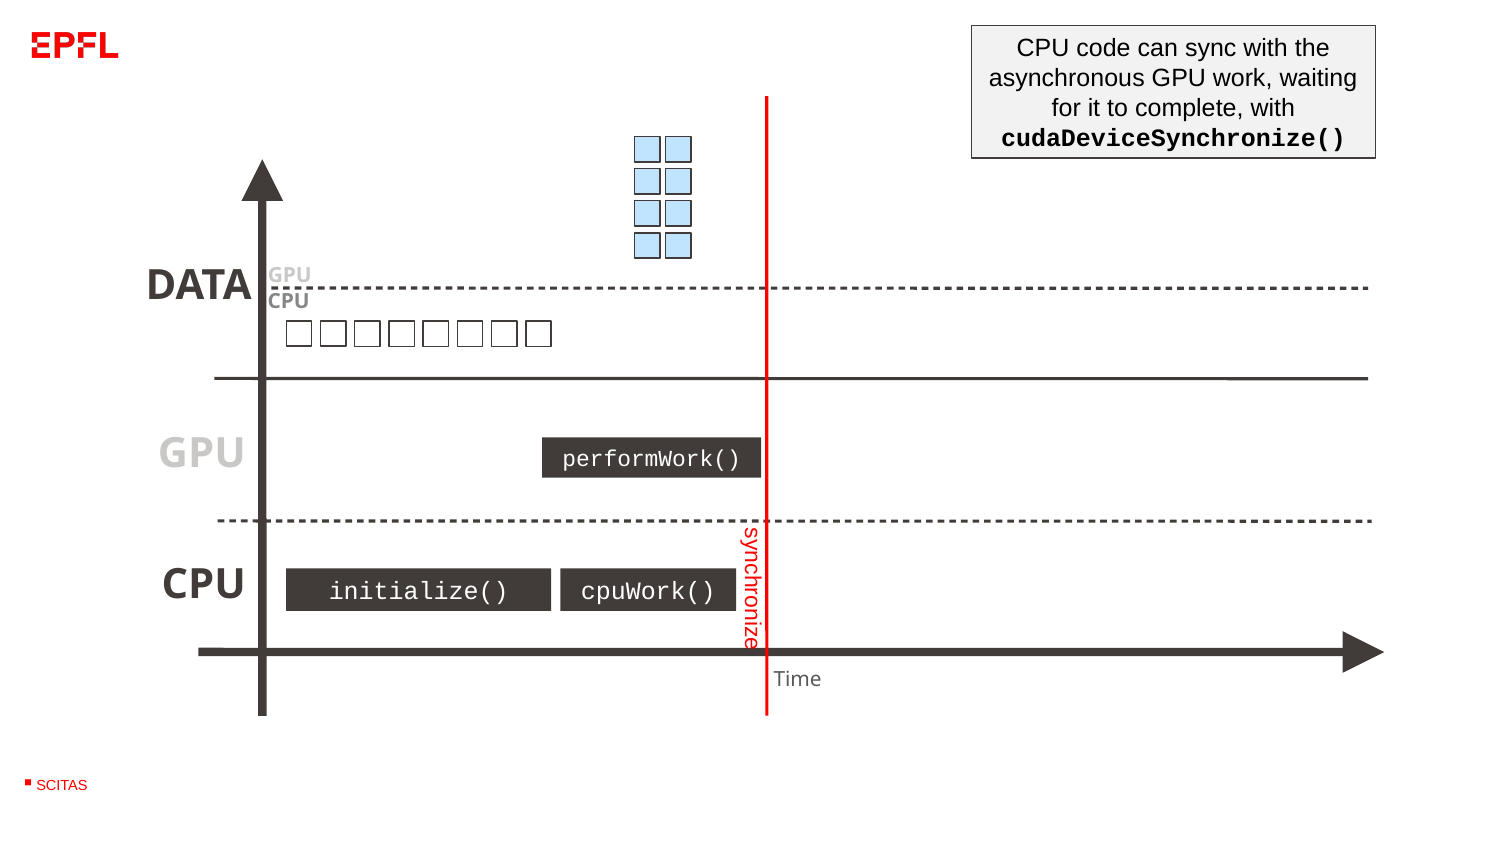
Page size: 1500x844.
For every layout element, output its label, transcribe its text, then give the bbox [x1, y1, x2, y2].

text_box GPU [19, 430, 259, 484]
text_box CPU code can sync with the asynchronous GPU work, waiting for it to complete, with cudaDeviceSynchronize() [971, 25, 1376, 158]
text_box CPU [255, 286, 366, 319]
text_box [634, 168, 660, 194]
text_box performWork() [542, 437, 762, 478]
text_box cpuWork() [560, 568, 737, 611]
text_box [634, 232, 660, 259]
text_box DATA [133, 261, 274, 315]
text_box GPU [255, 260, 335, 293]
text_box [665, 136, 692, 162]
text_box [634, 200, 660, 227]
text_box [634, 136, 660, 162]
text_box CPU [298, 293, 304, 306]
text_box CPU [19, 561, 259, 614]
text_box Time [769, 663, 860, 698]
text_box [665, 200, 692, 227]
text_box [665, 168, 692, 194]
text_box initialize() [286, 568, 552, 611]
text_box synchronize [734, 515, 775, 686]
text_box [665, 232, 692, 259]
picture [21, 21, 129, 69]
